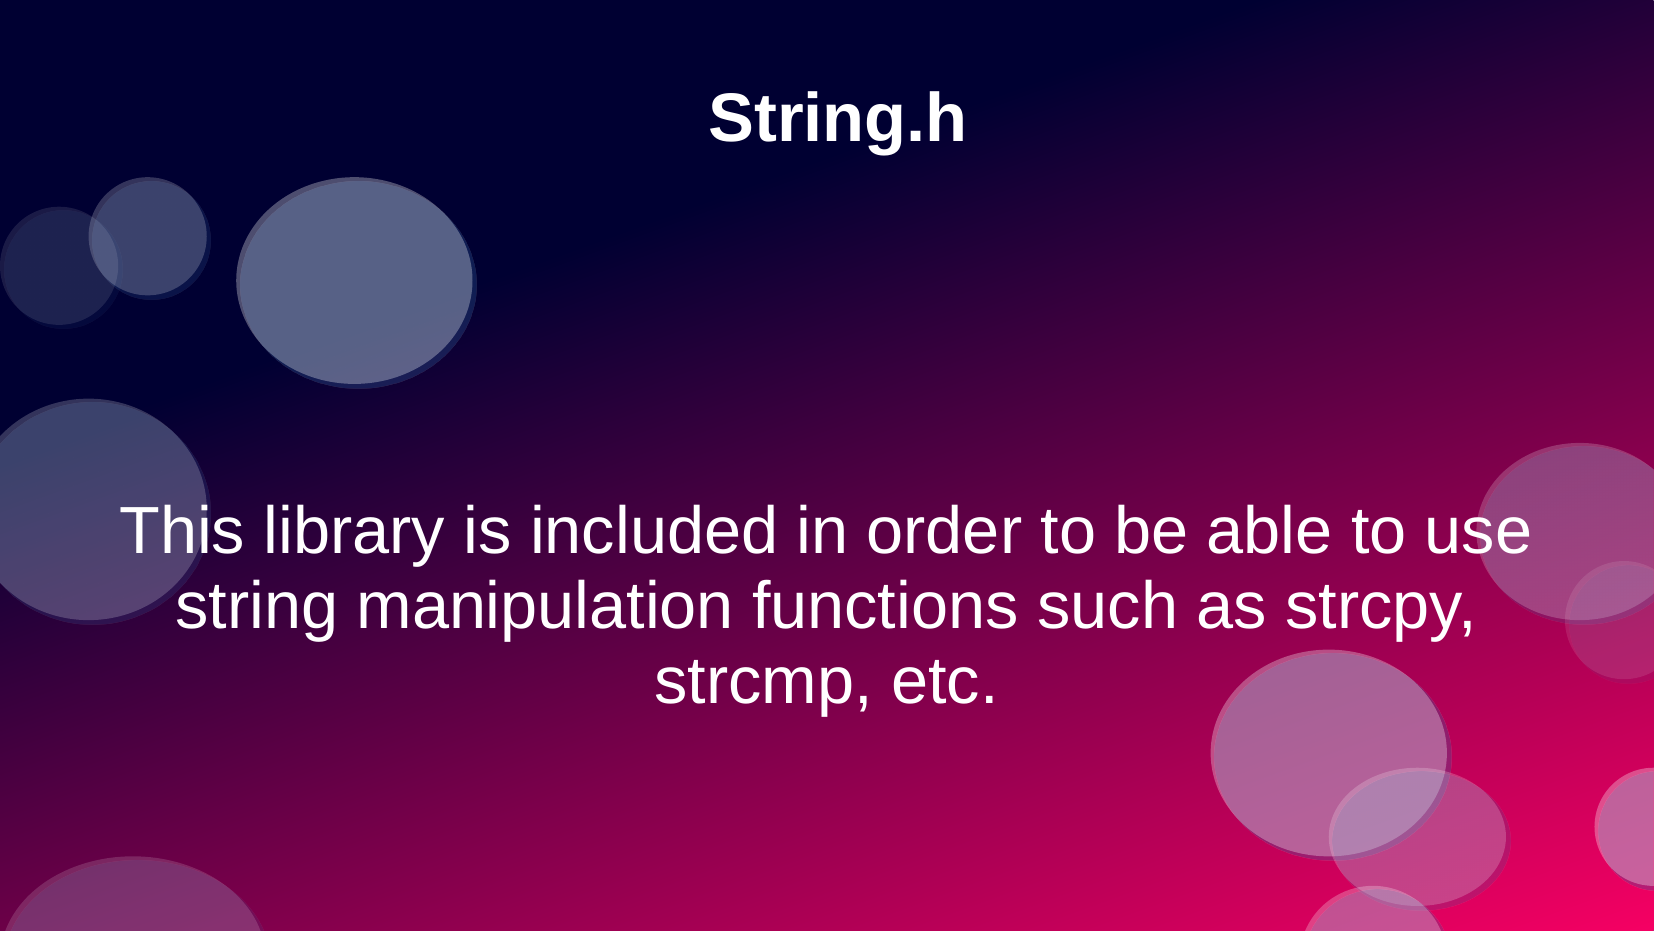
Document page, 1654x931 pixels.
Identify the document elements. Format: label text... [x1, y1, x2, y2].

title String.h [262, 44, 1415, 192]
subtitle This library is included in order to be able to use string manipulation functions such as strcpy, strcmp, etc. [88, 428, 1565, 783]
